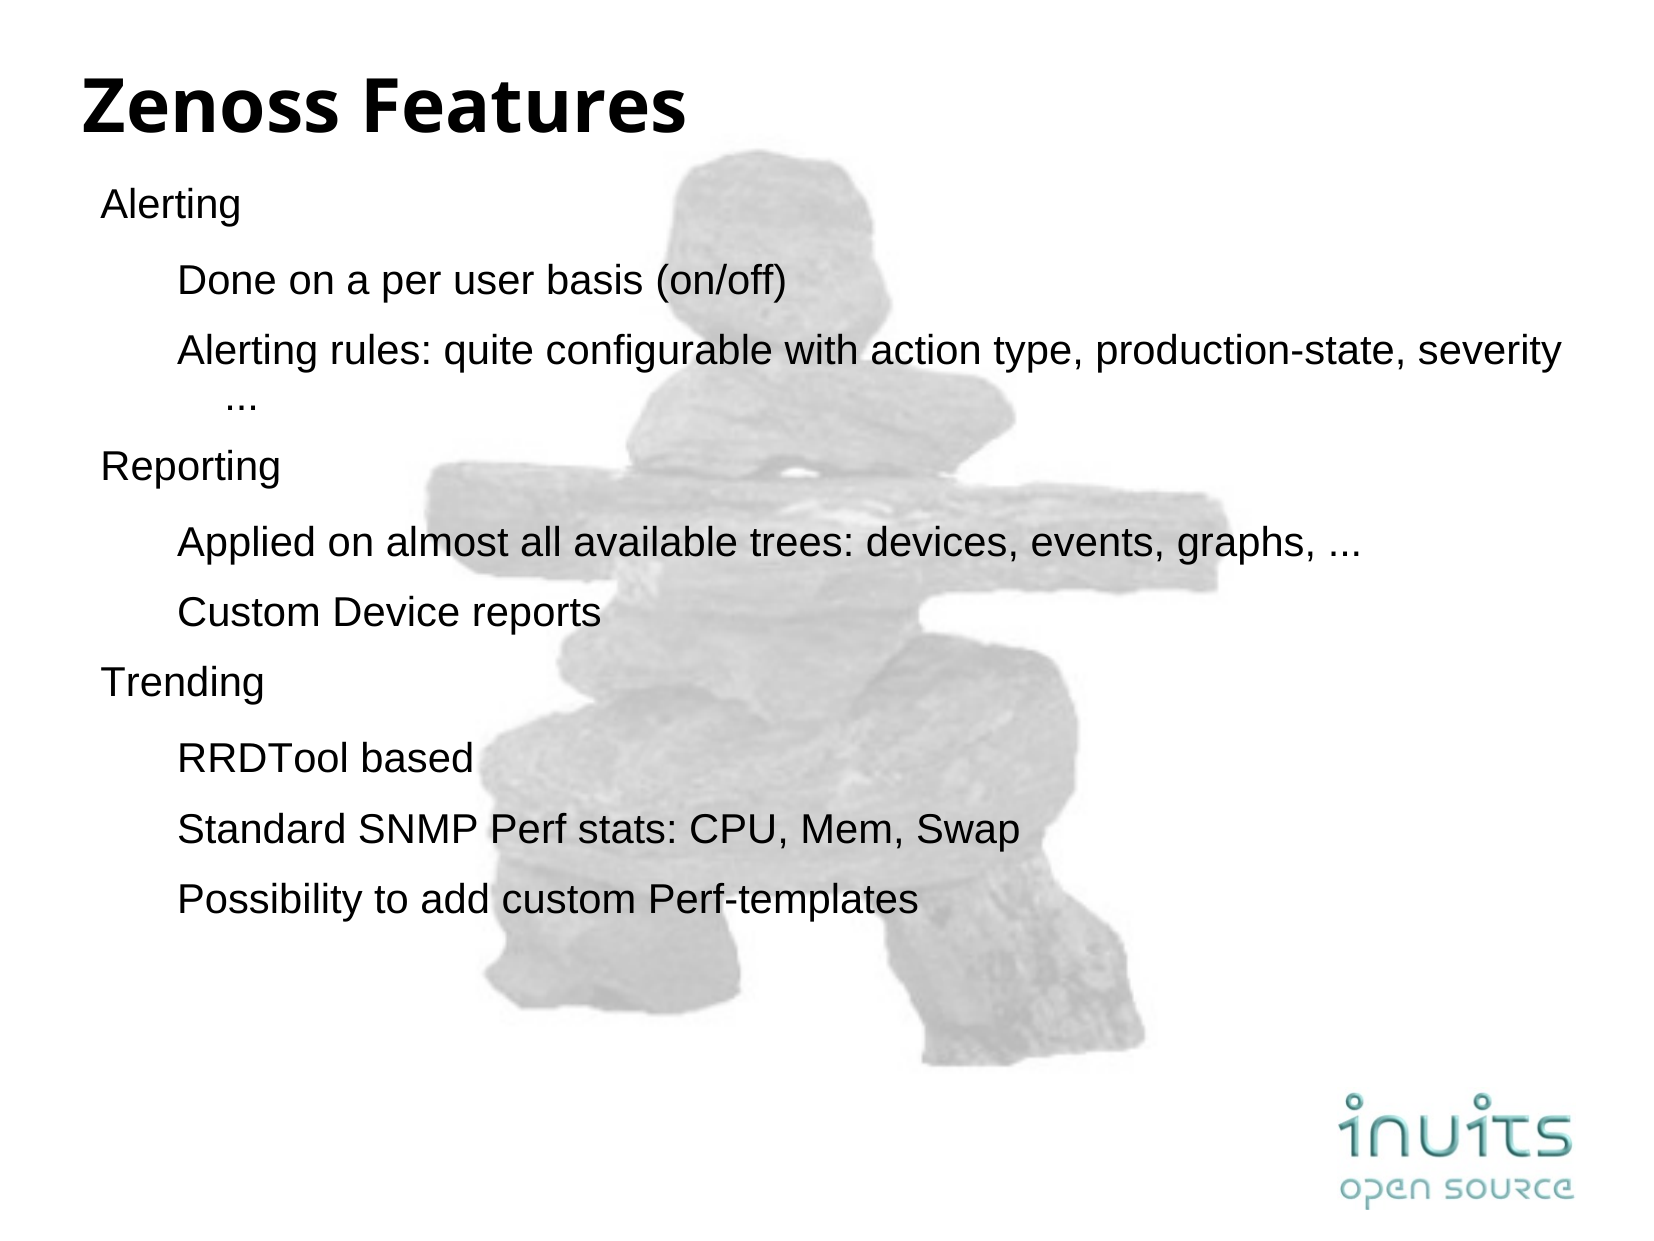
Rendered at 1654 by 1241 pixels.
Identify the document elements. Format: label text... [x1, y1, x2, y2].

list Alerting Done on a per user basis (on/off) Alerting rules: quite configurable with action type, production-state, severity ... Reporting Applied on almost all available trees: devices, events, graphs, ... Custom Device reports Trending RRDTool based Standard SNMP Perf stats: CPU, Mem, Swap Possibility to add custom Perf-templates [82, 180, 1571, 1241]
title Zenoss Features [82, 21, 1571, 180]
picture [1571, 1087, 1576, 1210]
